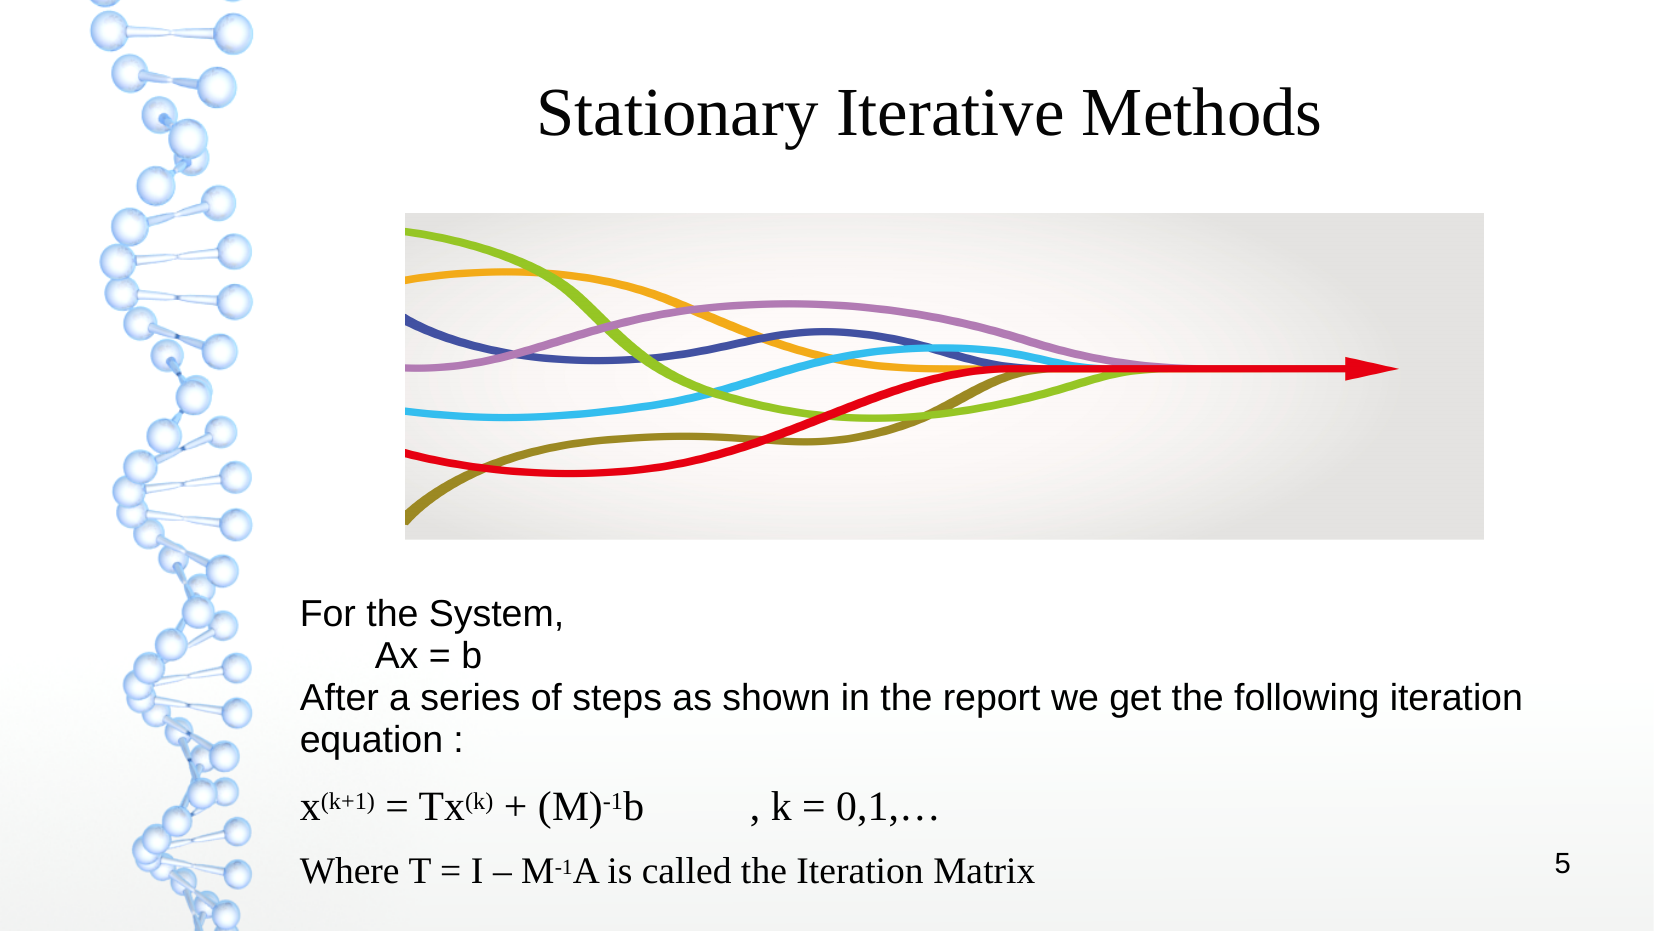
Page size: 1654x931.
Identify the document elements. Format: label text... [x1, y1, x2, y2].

picture [0, 0, 1654, 931]
title Stationary Iterative Methods [265, 35, 1595, 189]
text_box For the System, Ax = b After a series of steps as shown in the report we get the following iteration equation : x(k+1) = Tx(k) + (M)-1b , k = 0,1,… Where T = I – M-1A is called the Iteration Matrix [285, 585, 1576, 900]
